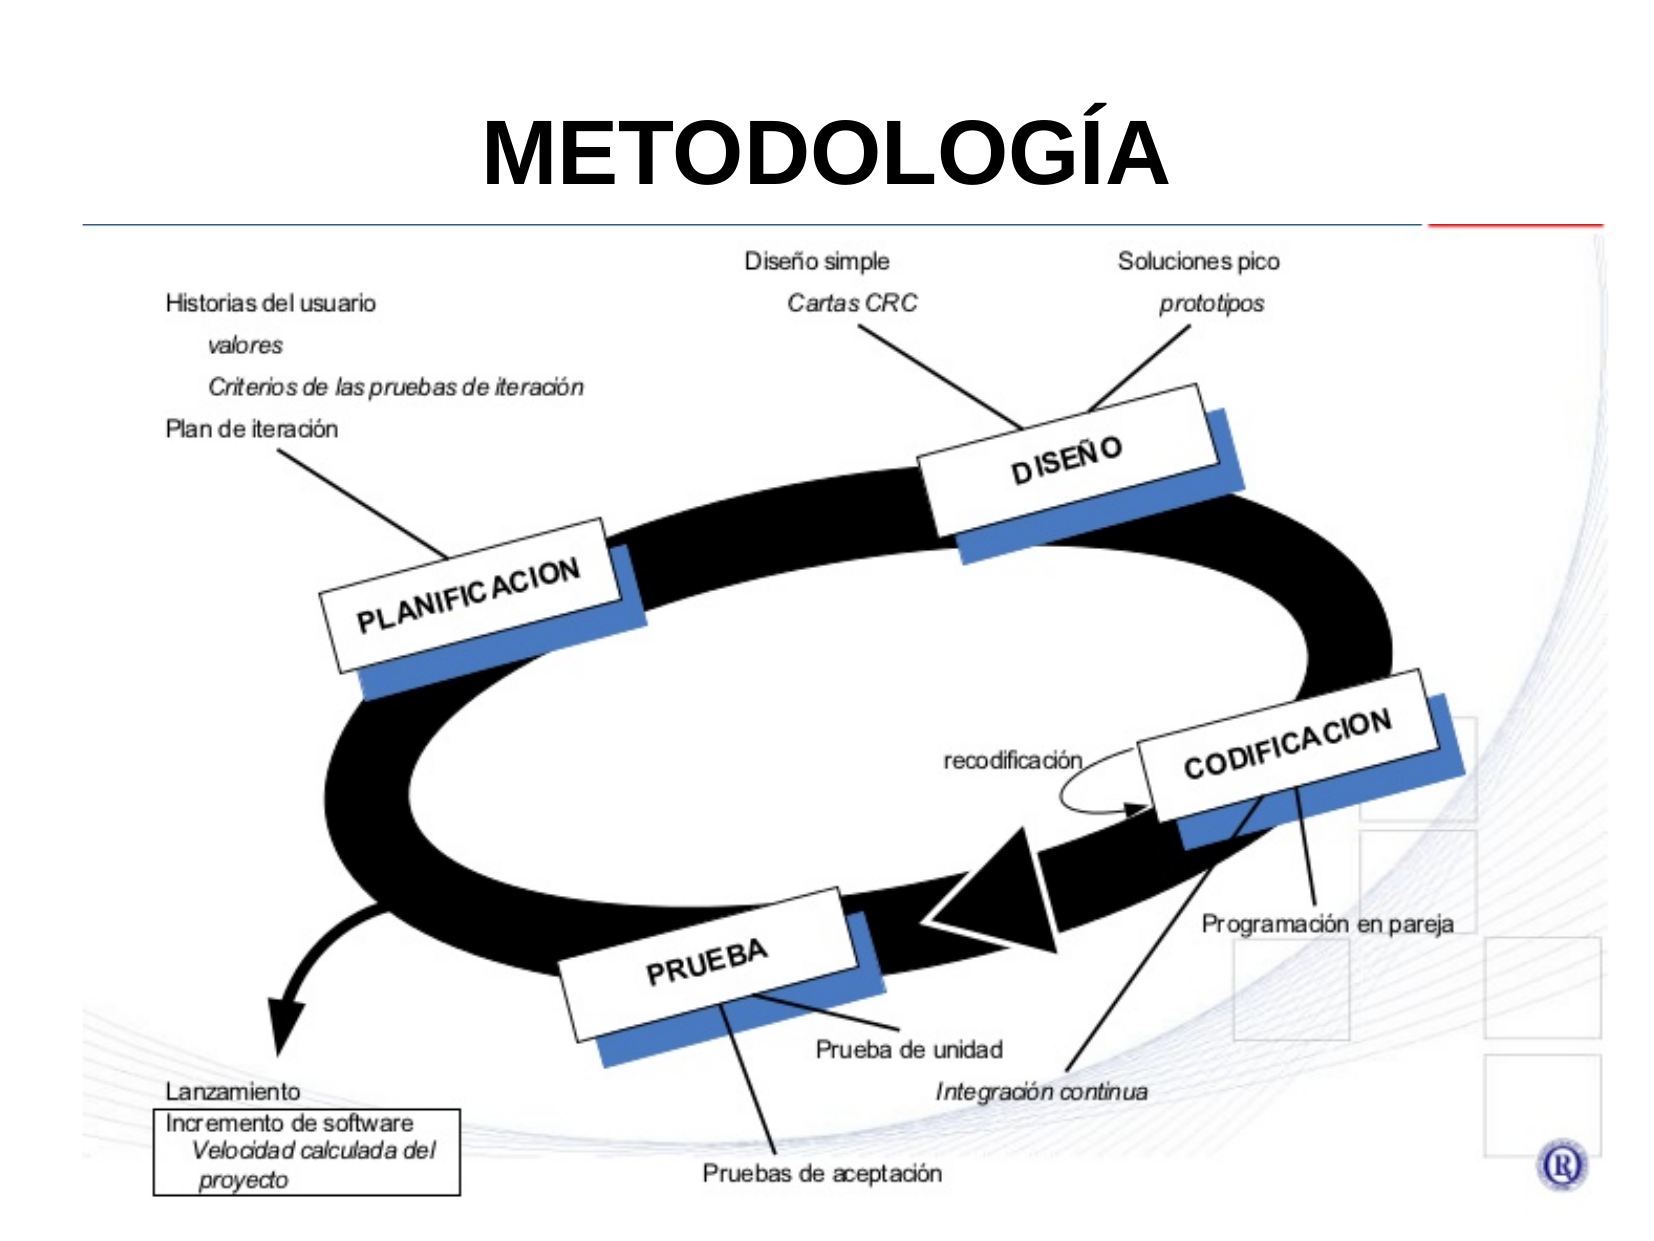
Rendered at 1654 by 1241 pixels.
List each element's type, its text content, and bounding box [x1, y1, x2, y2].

picture [82, 224, 1609, 1218]
title METODOLOGÍA [82, 49, 1571, 224]
